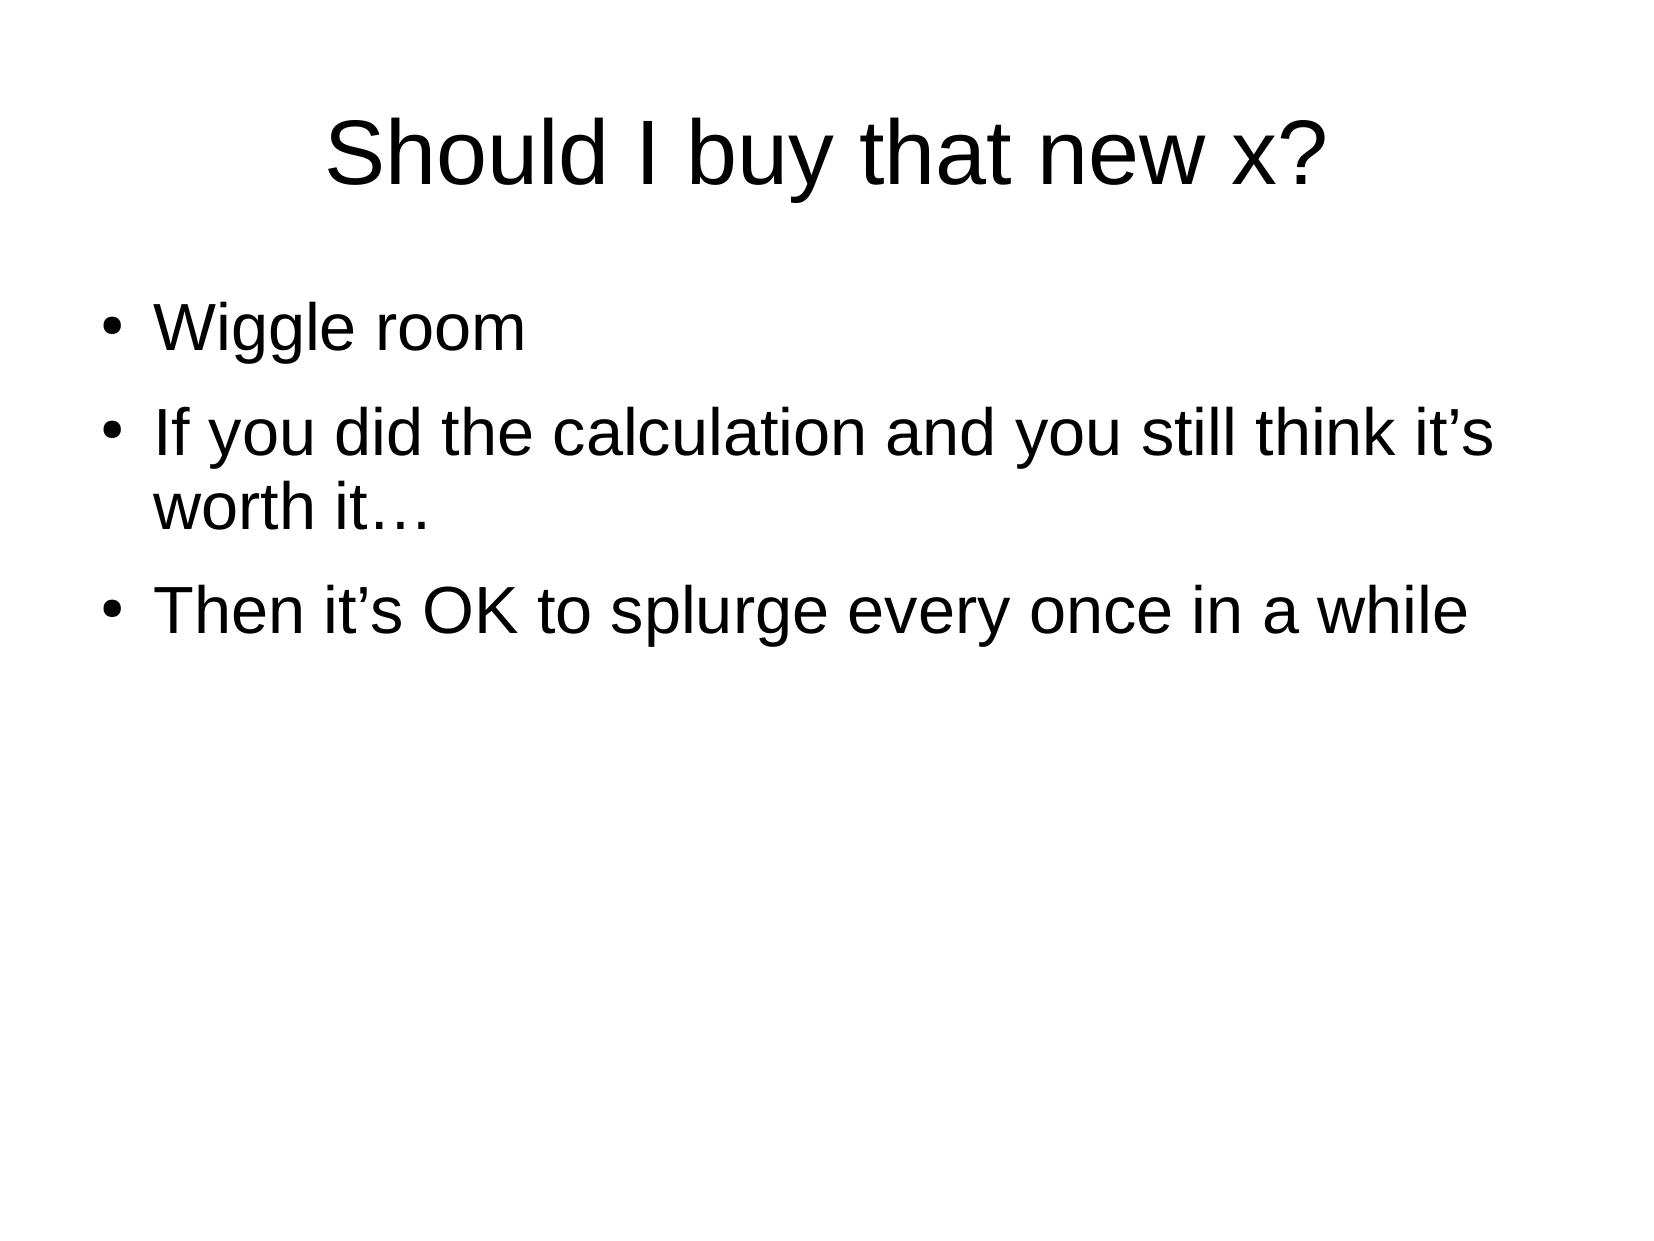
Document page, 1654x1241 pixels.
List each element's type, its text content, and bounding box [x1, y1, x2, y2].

list Wiggle room If you did the calculation and you still think it’s worth it… Then it’s OK to splurge every once in a while [82, 290, 1571, 1010]
title Should I buy that new x? [82, 49, 1571, 257]
